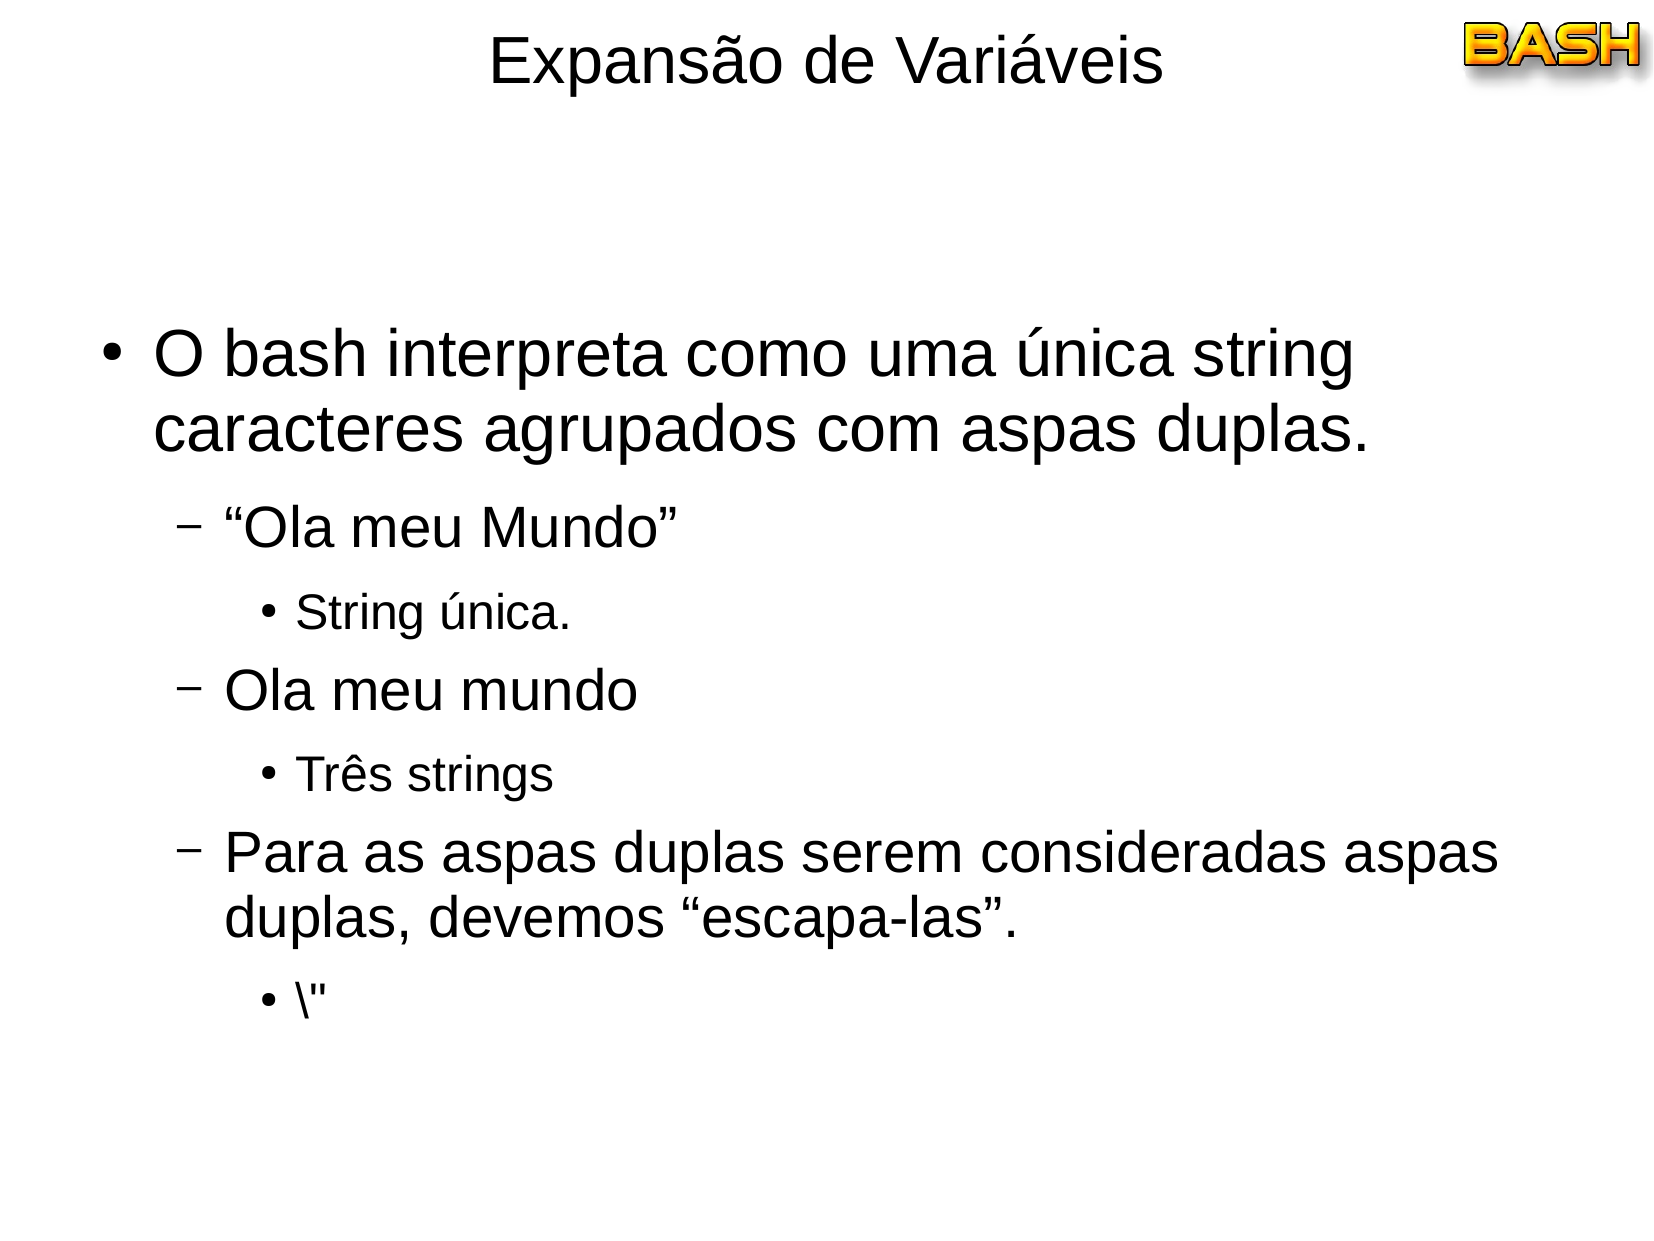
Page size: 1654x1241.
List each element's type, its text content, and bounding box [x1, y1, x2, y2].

title Expansão de Variáveis [82, 22, 1571, 98]
list O bash interpreta como uma única string caracteres agrupados com aspas duplas. “Ola meu Mundo” String única. Ola meu mundo Três strings Para as aspas duplas serem consideradas aspas duplas, devemos “escapa-las”. \" [82, 316, 1571, 1029]
picture [1450, 0, 1654, 96]
